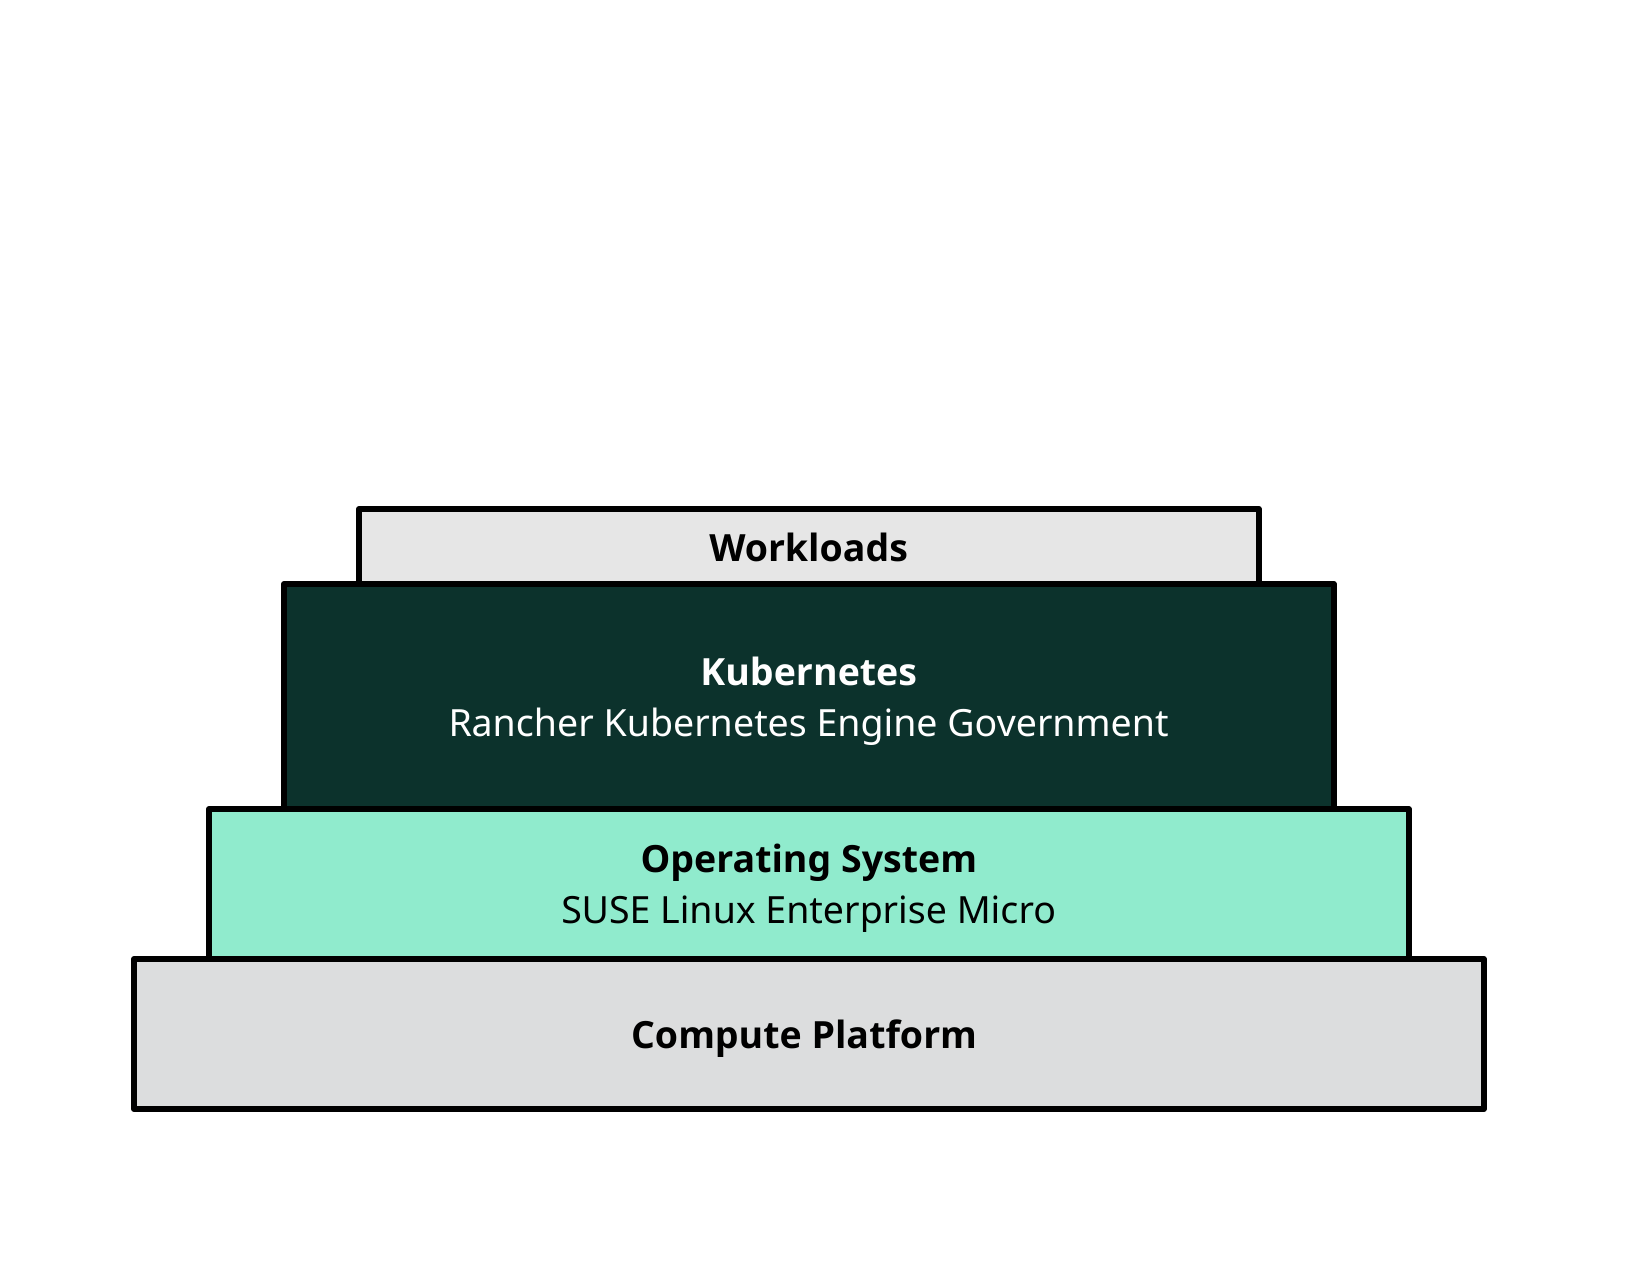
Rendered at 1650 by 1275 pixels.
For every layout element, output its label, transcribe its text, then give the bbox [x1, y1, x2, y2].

text_box Workloads [358, 508, 1259, 584]
text_box Kubernetes Rancher Kubernetes Engine Government [283, 583, 1334, 809]
text_box Operating System SUSE Linux Enterprise Micro [208, 809, 1409, 960]
text_box Compute Platform [133, 958, 1484, 1109]
